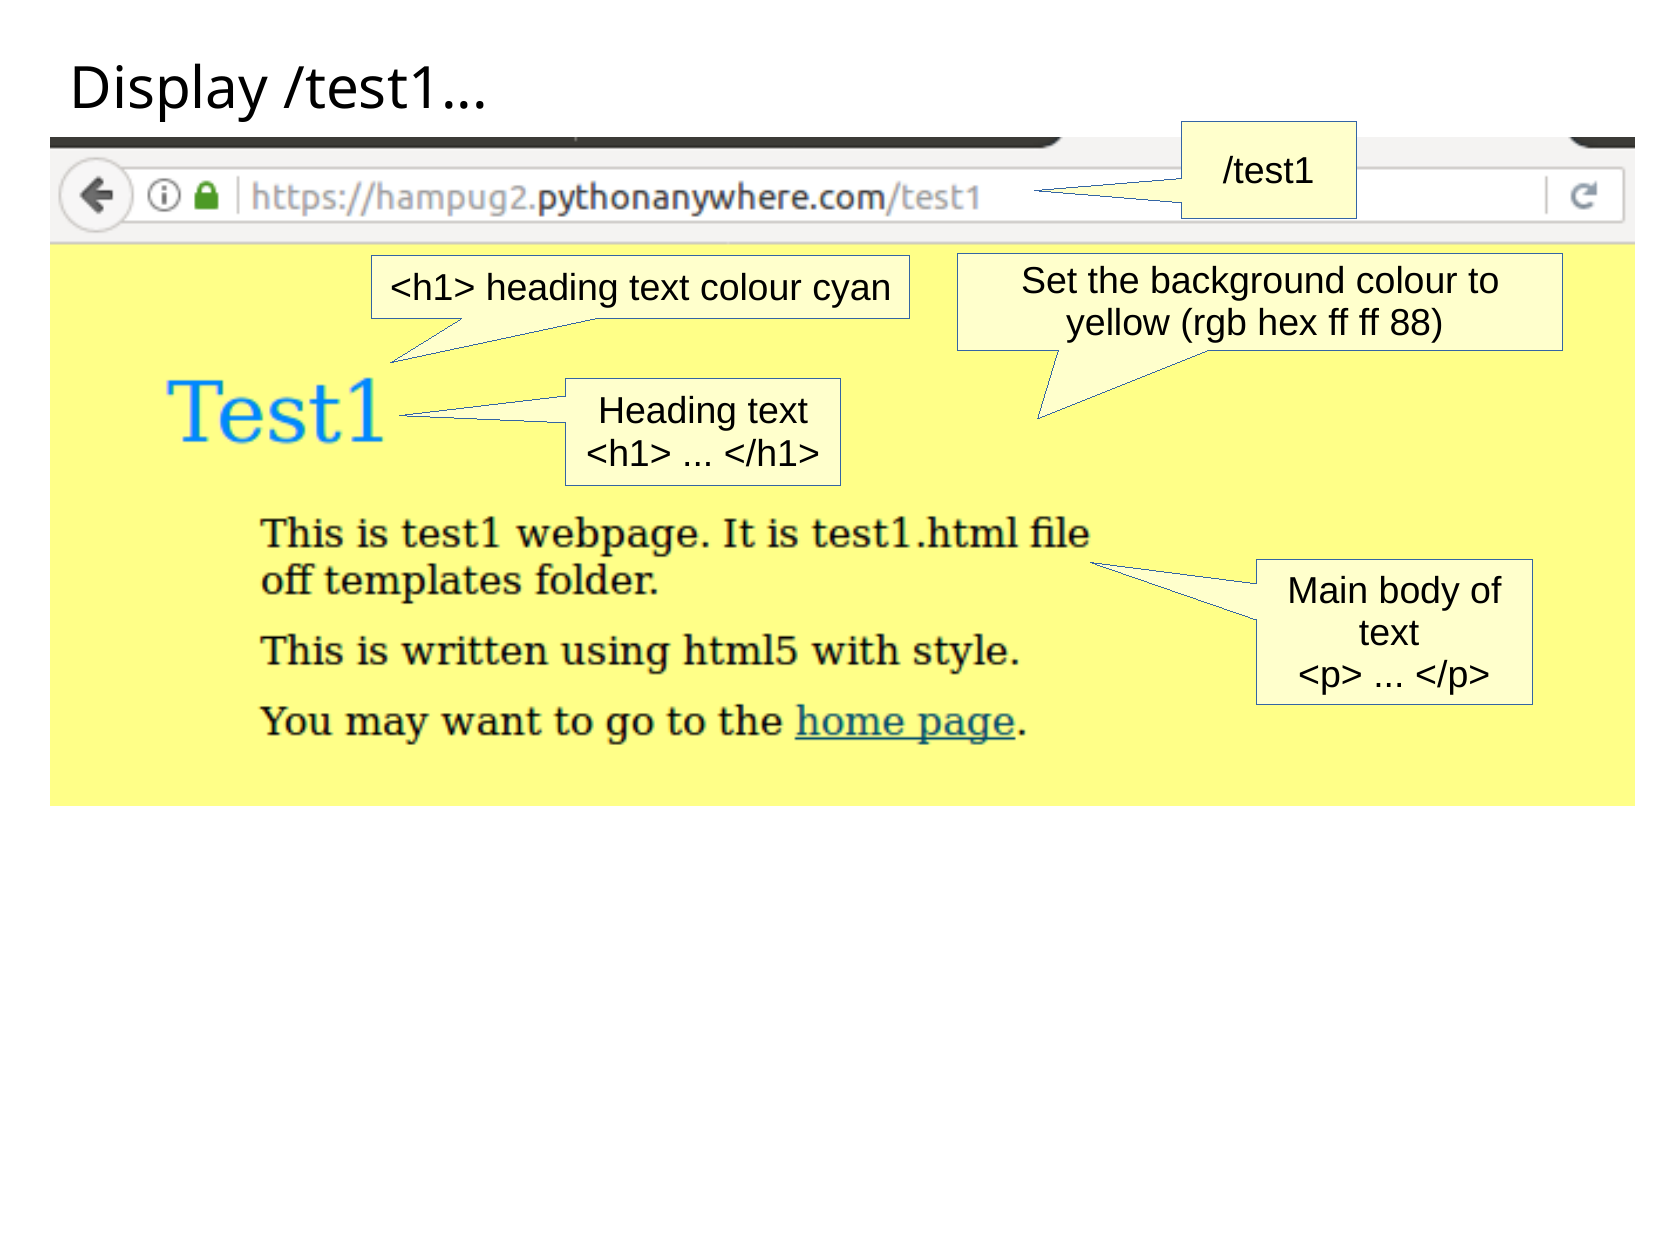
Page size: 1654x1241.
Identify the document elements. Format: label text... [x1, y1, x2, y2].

text_box Main body of text <p> ... </p> [1090, 559, 1533, 705]
text_box Heading text <h1> ... </h1> [399, 378, 841, 486]
text_box Display /test1... [69, 34, 1558, 137]
text_box <h1> heading text colour cyan [371, 255, 910, 363]
text_box /test1 [1034, 121, 1357, 219]
text_box Set the background colour to yellow (rgb hex ff ff 88) [957, 253, 1563, 419]
picture [50, 137, 1635, 806]
